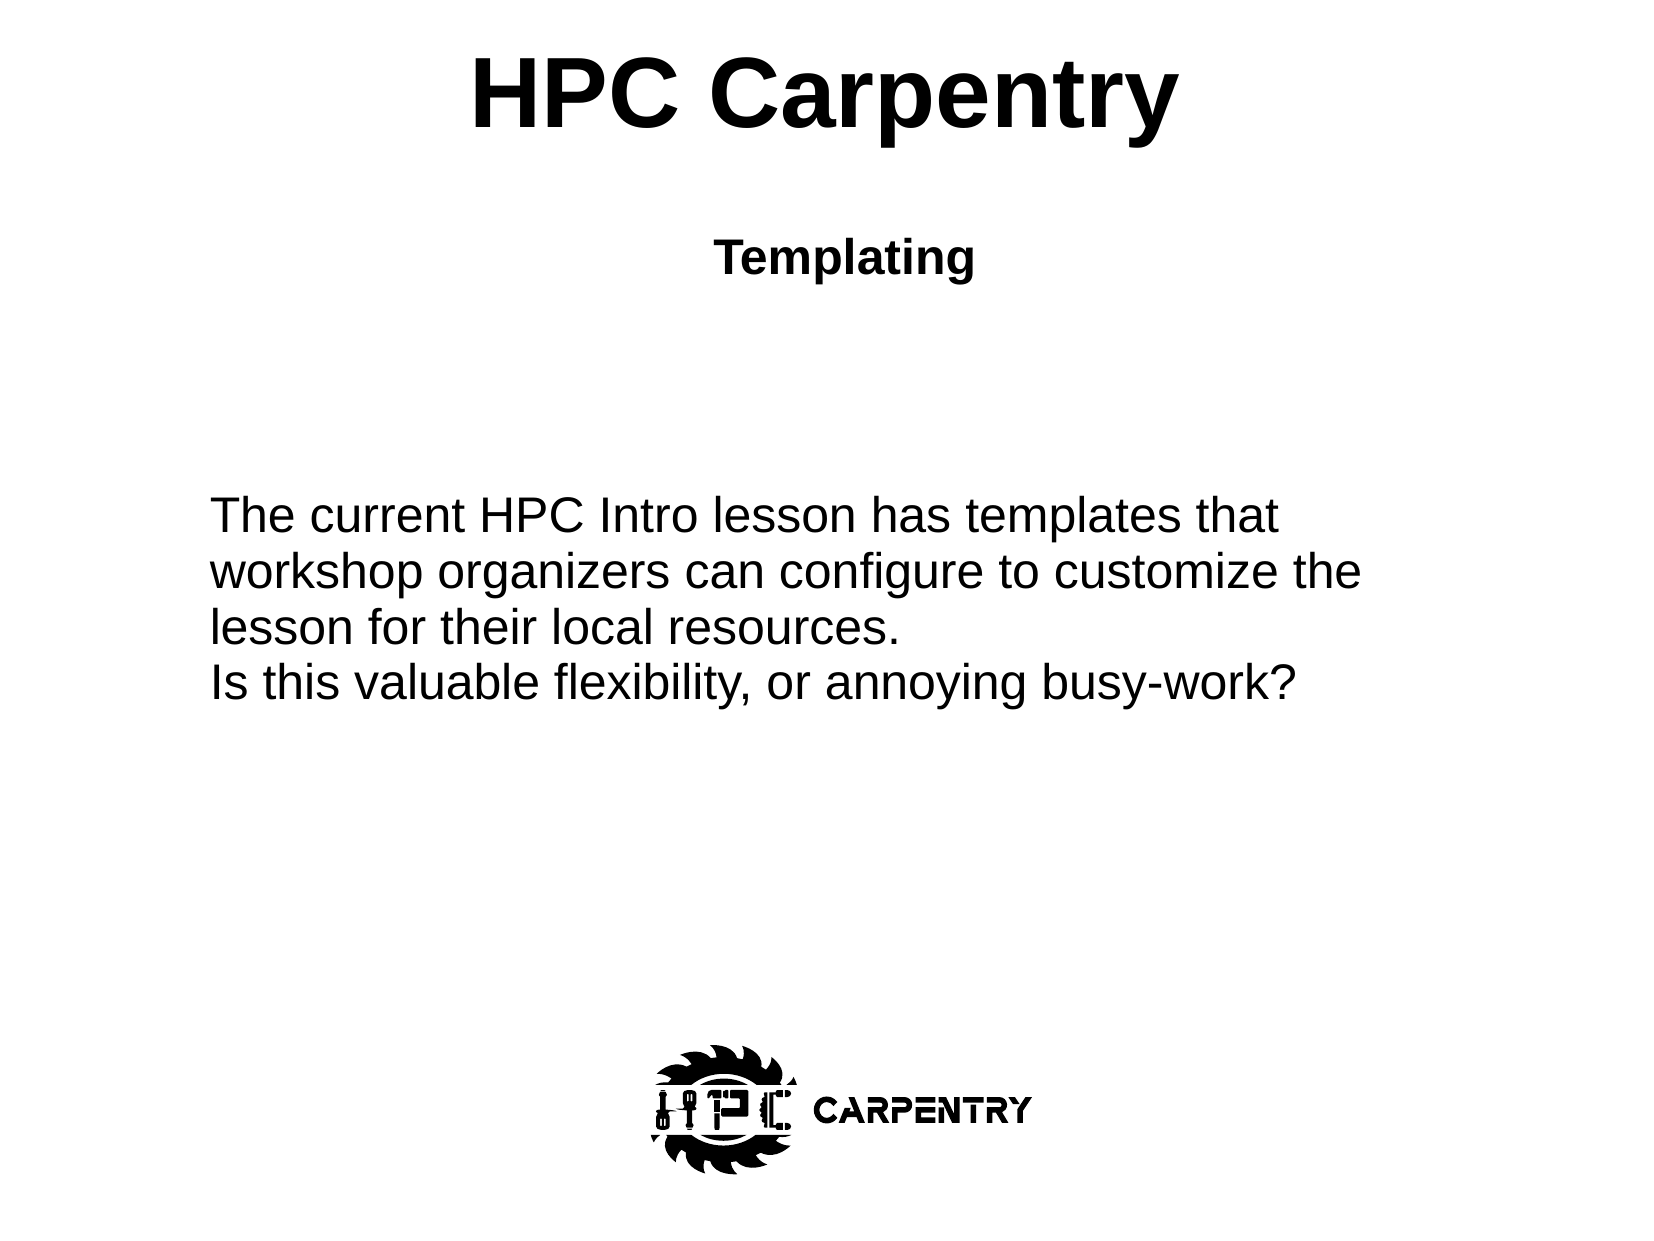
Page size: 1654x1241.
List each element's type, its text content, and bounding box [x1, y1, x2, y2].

text_box Templating [177, 221, 1513, 293]
picture [586, 1012, 1097, 1210]
text_box HPC Carpentry [45, 30, 1606, 166]
text_box The current HPC Intro lesson has templates that workshop organizers can configure to customize the lesson for their local resources. Is this valuable flexibility, or annoying busy-work? [195, 480, 1471, 736]
